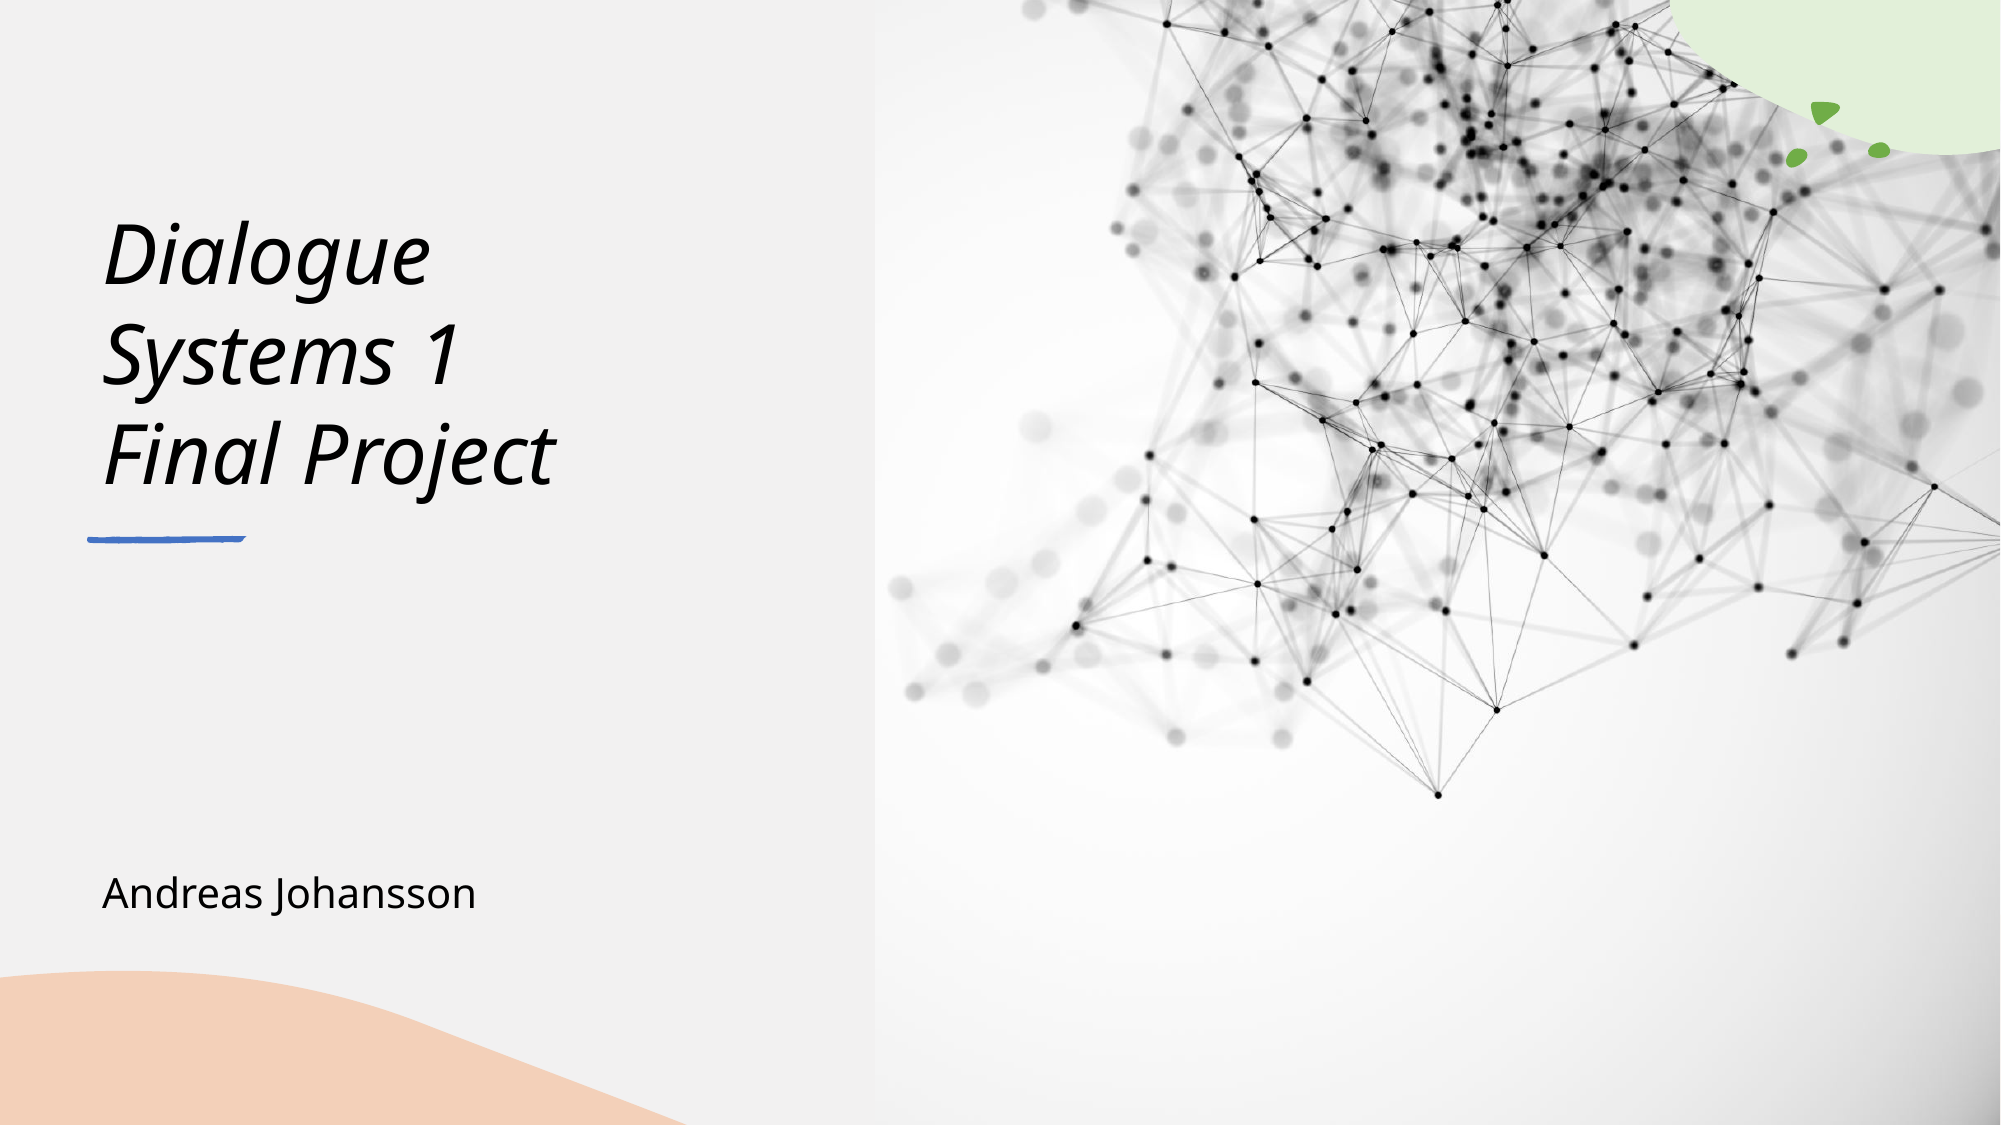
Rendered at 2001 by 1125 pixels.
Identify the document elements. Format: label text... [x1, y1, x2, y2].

subtitle Andreas Johansson [86, 575, 762, 940]
text_box [1785, 148, 1808, 168]
title Dialogue Systems 1 Final Project [86, 145, 762, 509]
text_box [0, 0, 875, 1125]
picture [875, 0, 2000, 1125]
text_box [1669, 0, 2000, 158]
